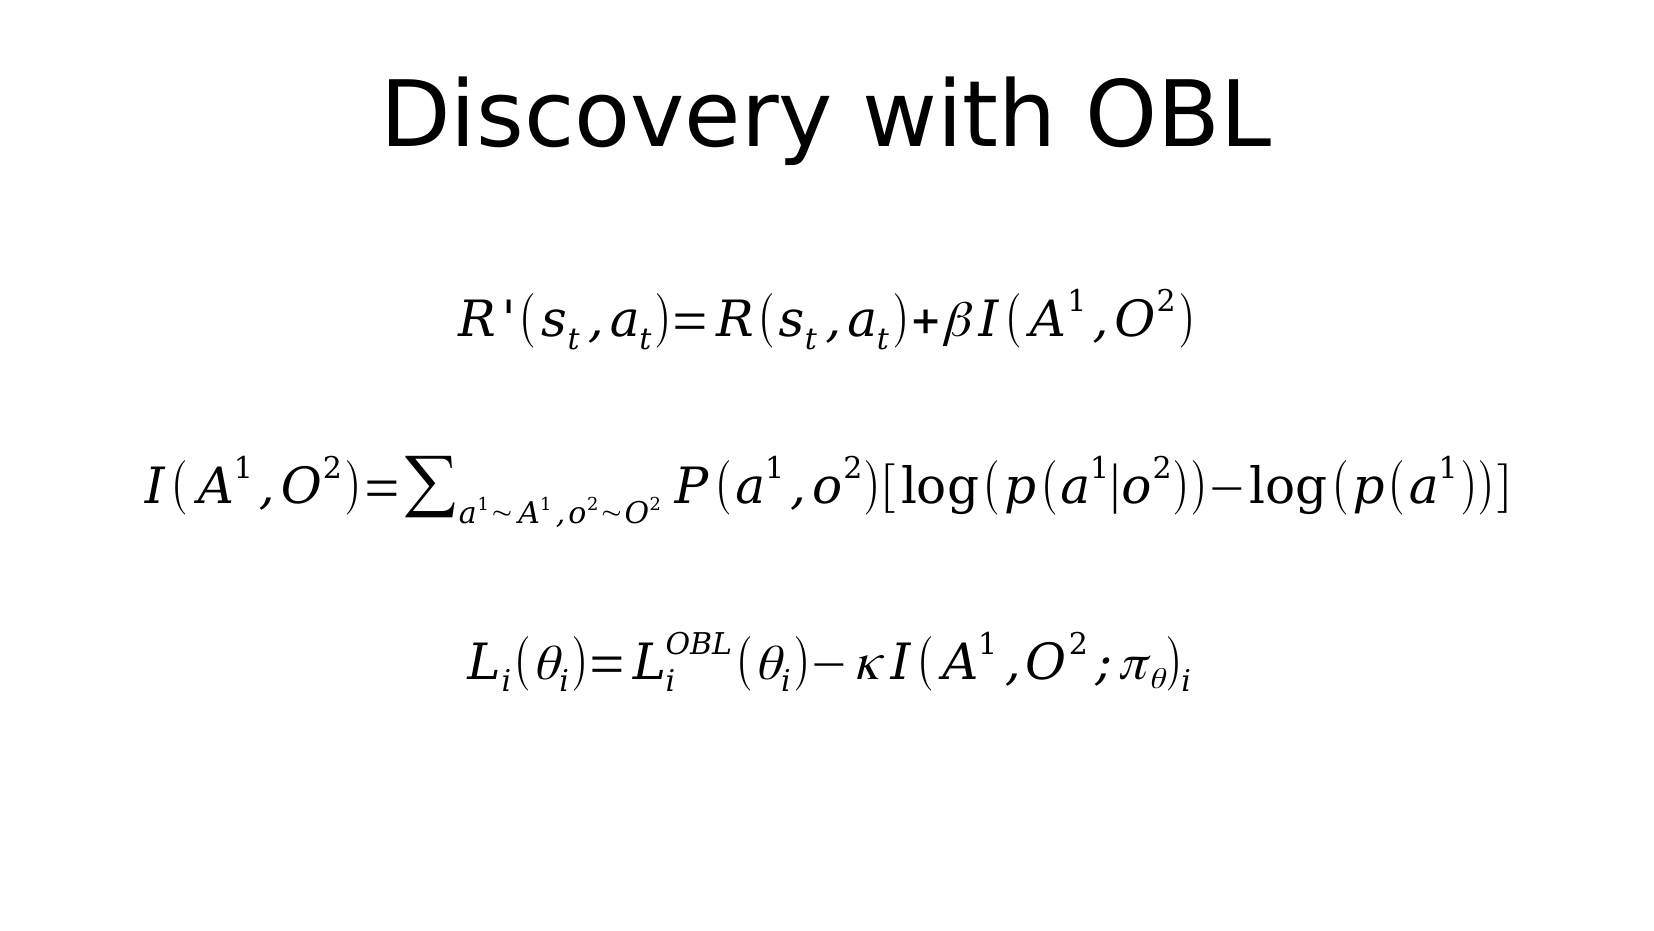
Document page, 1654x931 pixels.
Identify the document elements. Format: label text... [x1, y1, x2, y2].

chart [141, 450, 1510, 532]
title Discovery with OBL [82, 37, 1571, 193]
chart [455, 283, 1195, 356]
chart [464, 625, 1192, 699]
